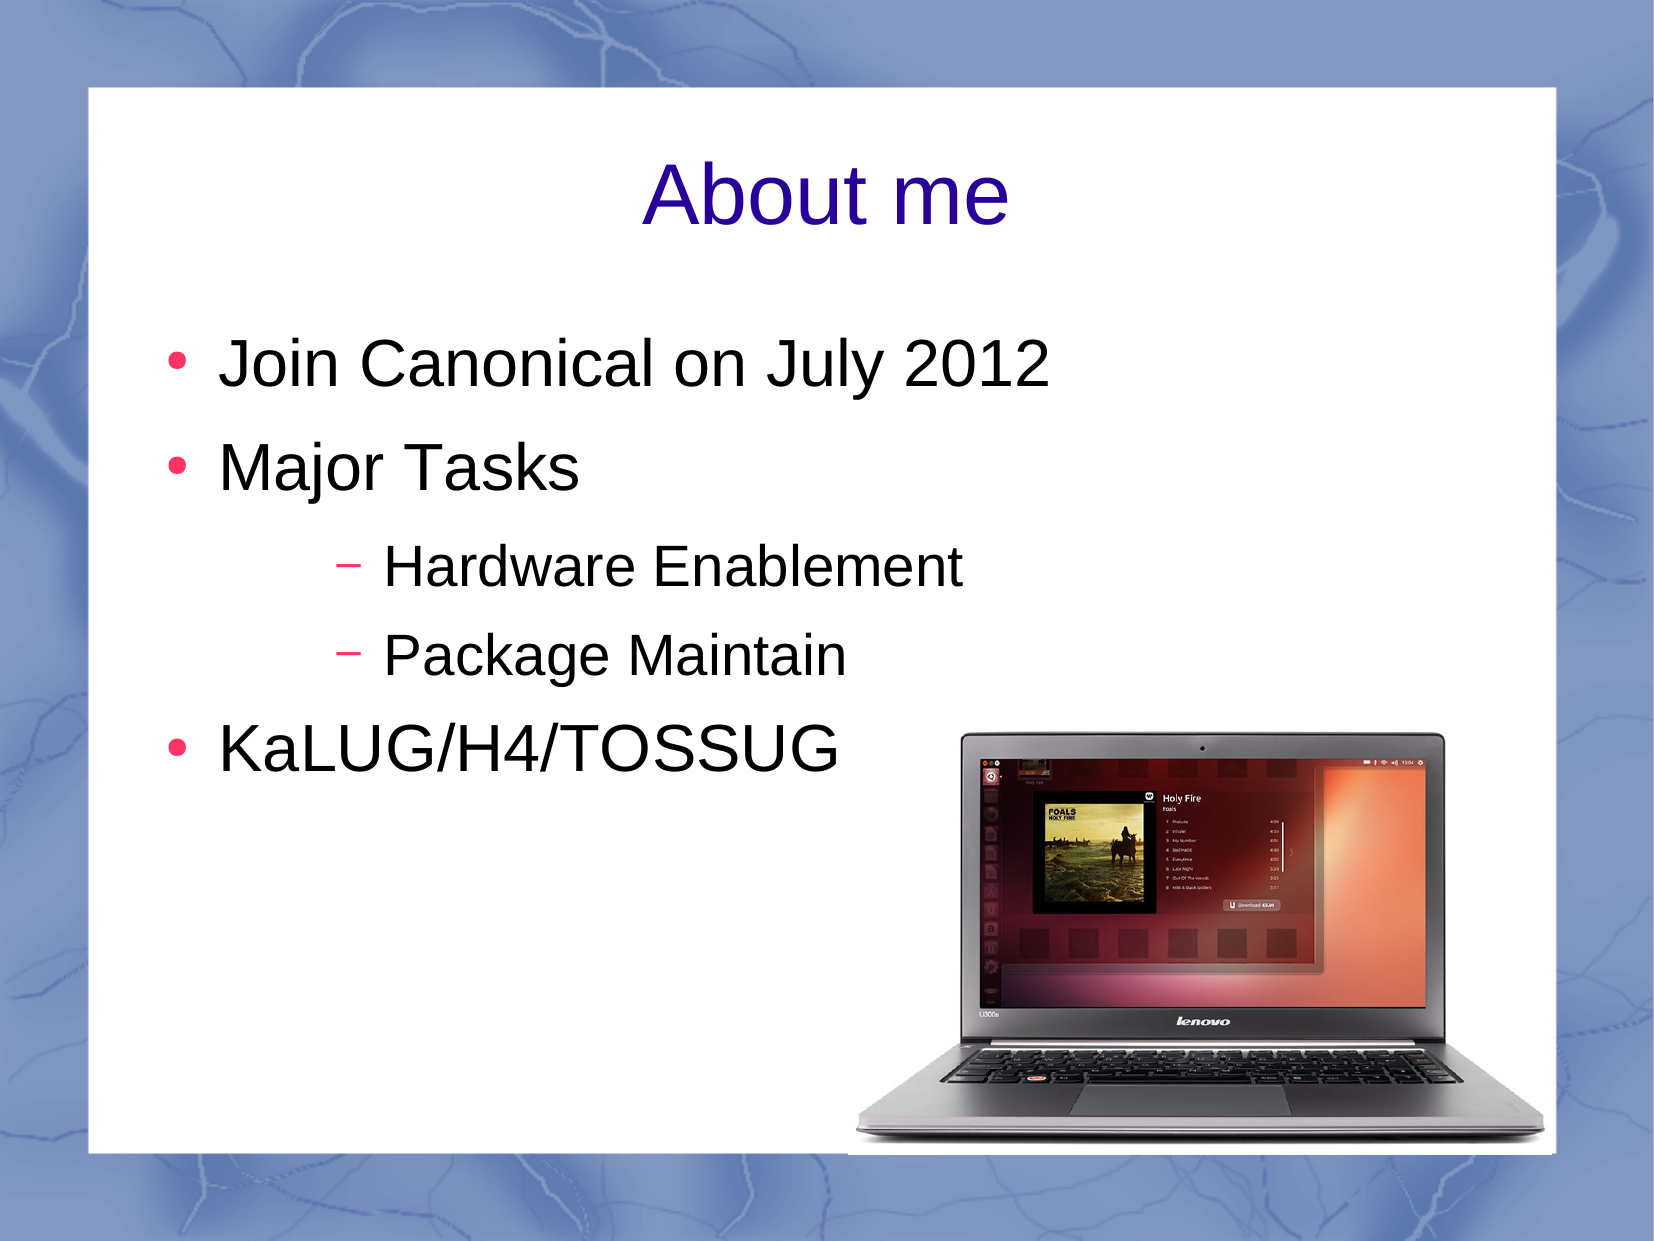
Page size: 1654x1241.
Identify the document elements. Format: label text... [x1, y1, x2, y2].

title About me [118, 90, 1536, 298]
list Join Canonical on July 2012 Major Tasks Hardware Enablement Package Maintain KaLUG/H4/TOSSUG [147, 325, 1506, 1031]
picture [0, 0, 1654, 1241]
